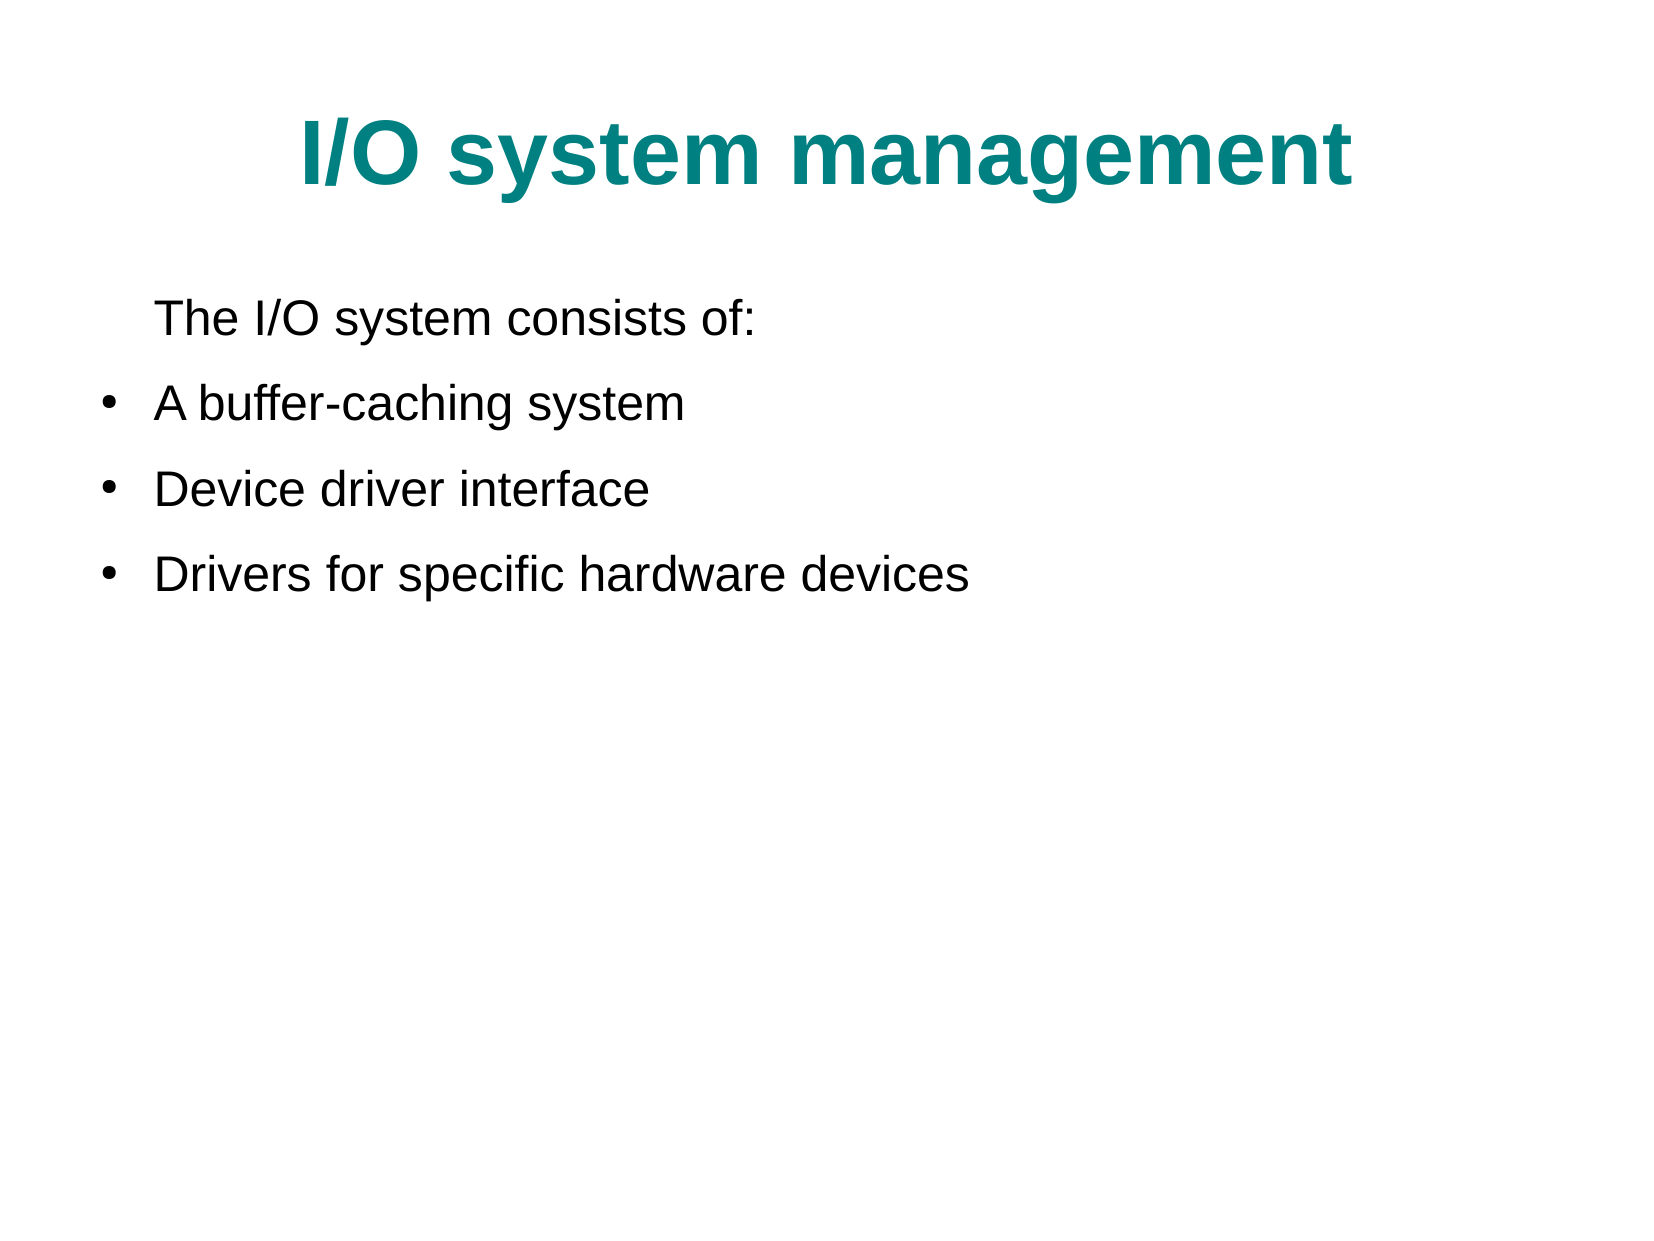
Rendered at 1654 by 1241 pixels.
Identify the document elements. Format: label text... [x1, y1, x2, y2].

title I/O system management [82, 49, 1571, 257]
list The I/O system consists of: A buffer-caching system Device driver interface Drivers for specific hardware devices [82, 290, 1571, 1010]
